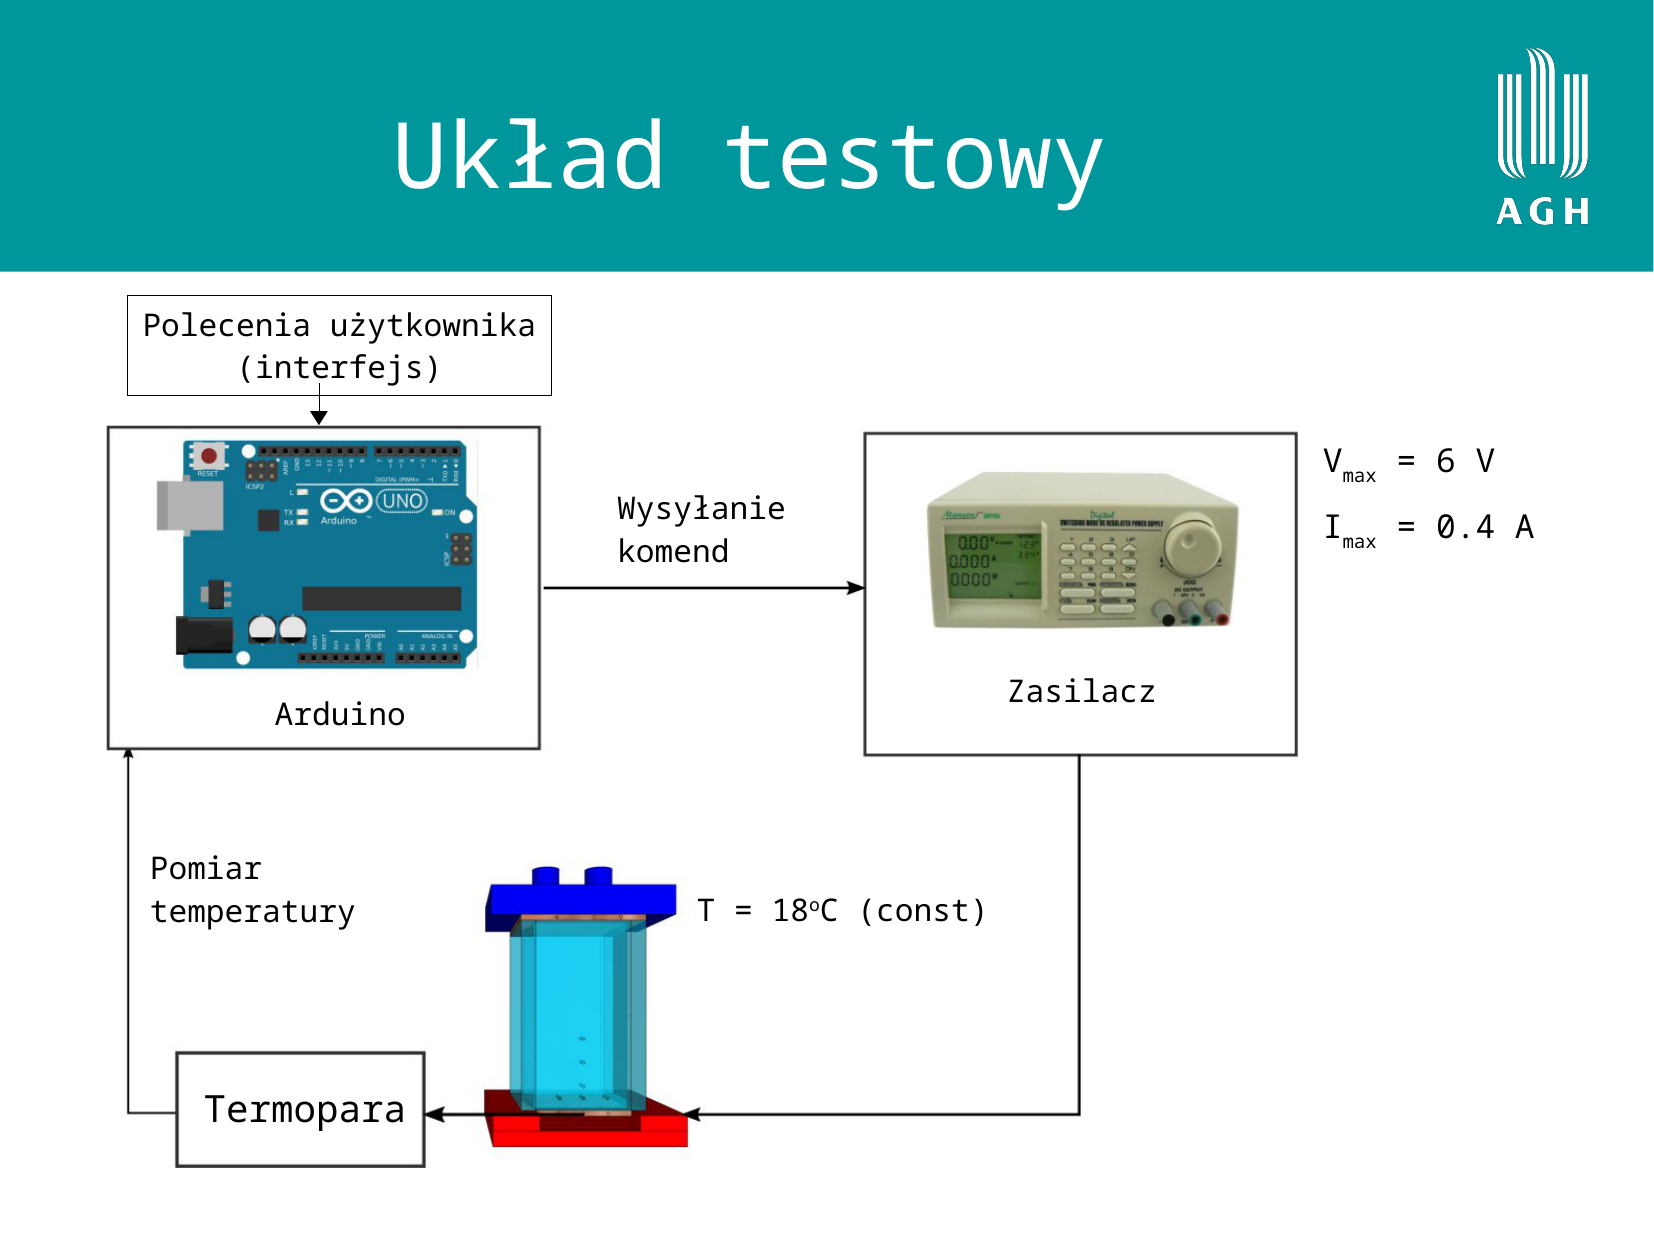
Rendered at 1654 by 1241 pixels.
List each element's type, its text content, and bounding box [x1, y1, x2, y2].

text_box T = 18oC (const) [681, 880, 981, 969]
text_box Pomiar temperatury [134, 838, 355, 927]
picture [1496, 47, 1588, 225]
list Vmax = 6 V Imax = 0.4 A [1322, 437, 1607, 556]
text_box Zasilacz [992, 661, 1178, 721]
text_box Polecenia użytkownika (interfejs) [127, 295, 520, 384]
title Układ testowy [82, 49, 1418, 257]
text_box Arduino [259, 685, 445, 745]
picture [106, 425, 1300, 1170]
text_box Wysyłanie komend [602, 479, 788, 567]
text_box Termopara [188, 1075, 426, 1134]
